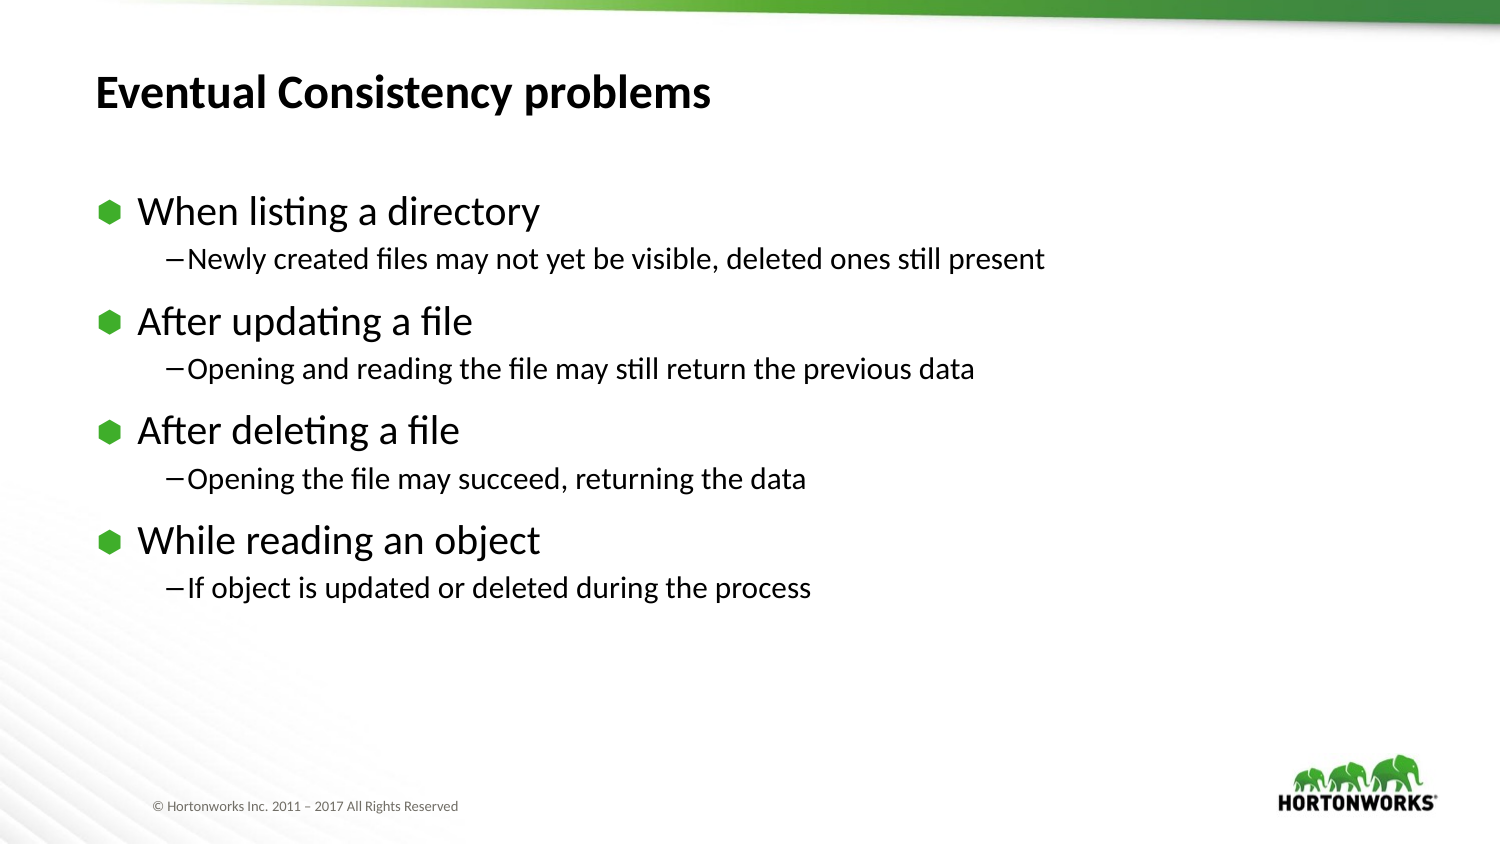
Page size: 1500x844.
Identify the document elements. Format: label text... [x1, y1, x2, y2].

list When listing a directory Newly created files may not yet be visible, deleted ones still present After updating a file Opening and reading the file may still return the previous data After deleting a file Opening the file may succeed, returning the data While reading an object If object is updated or deleted during the process [86, 179, 1437, 734]
title Eventual Consistency problems [86, 69, 1437, 119]
picture [0, 0, 1500, 844]
